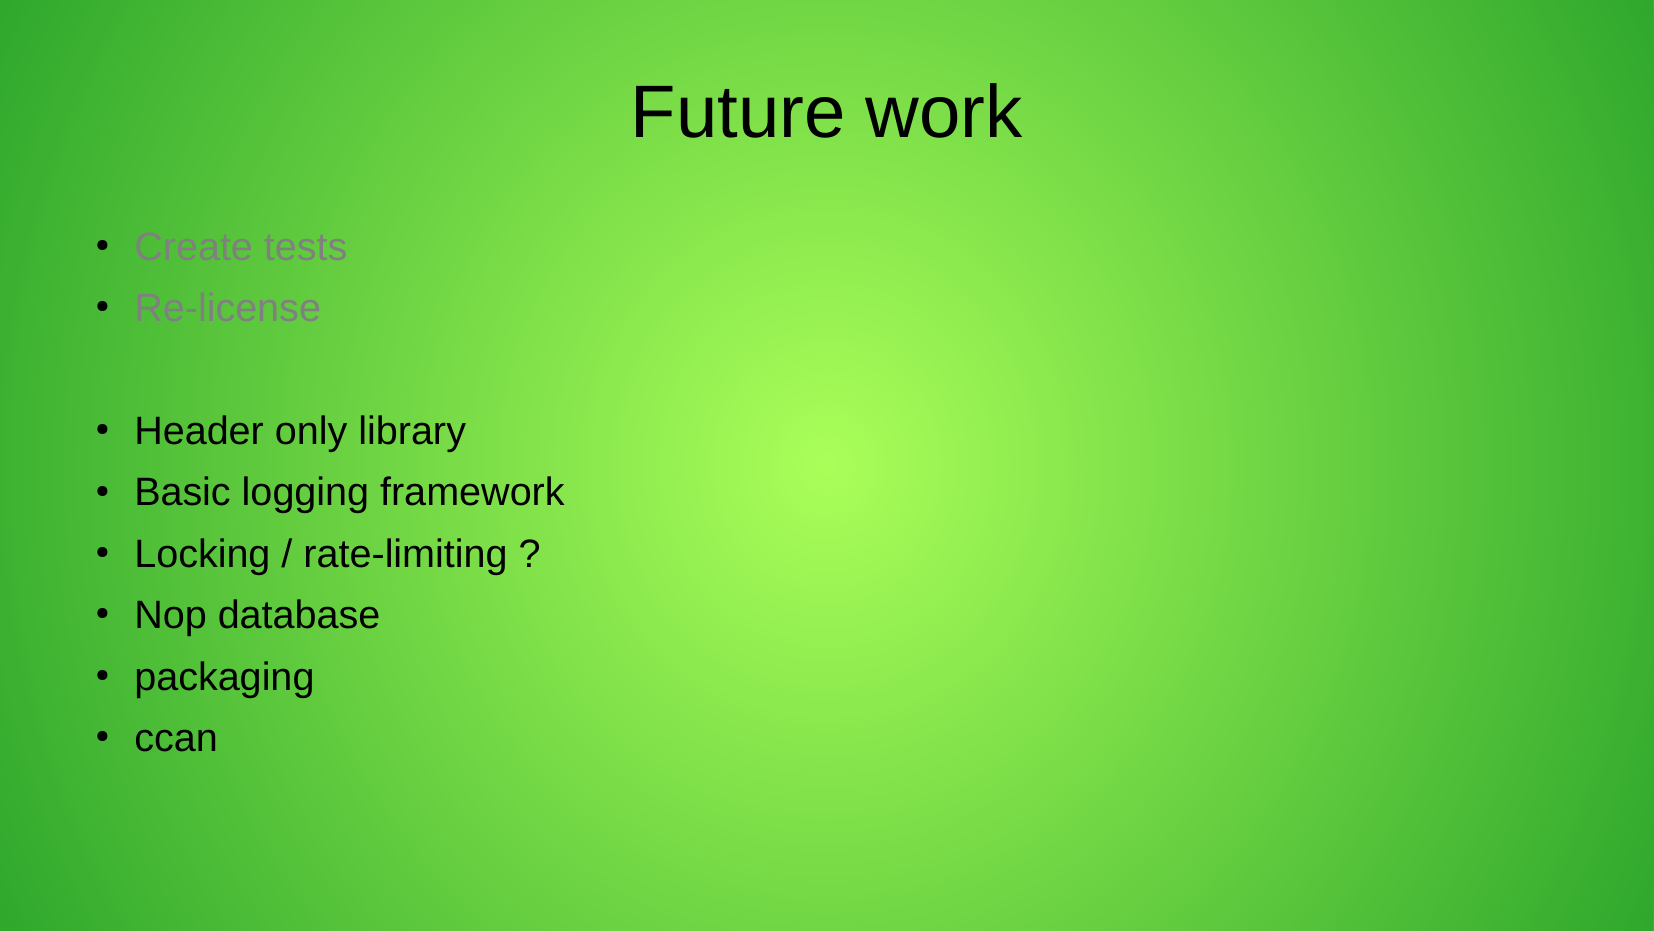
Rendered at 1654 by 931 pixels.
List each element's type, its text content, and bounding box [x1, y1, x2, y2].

title Future work [82, 35, 1571, 189]
list Create tests Re-license Header only library Basic logging framework Locking / rate-limiting ? Nop database packaging ccan [82, 224, 1571, 764]
